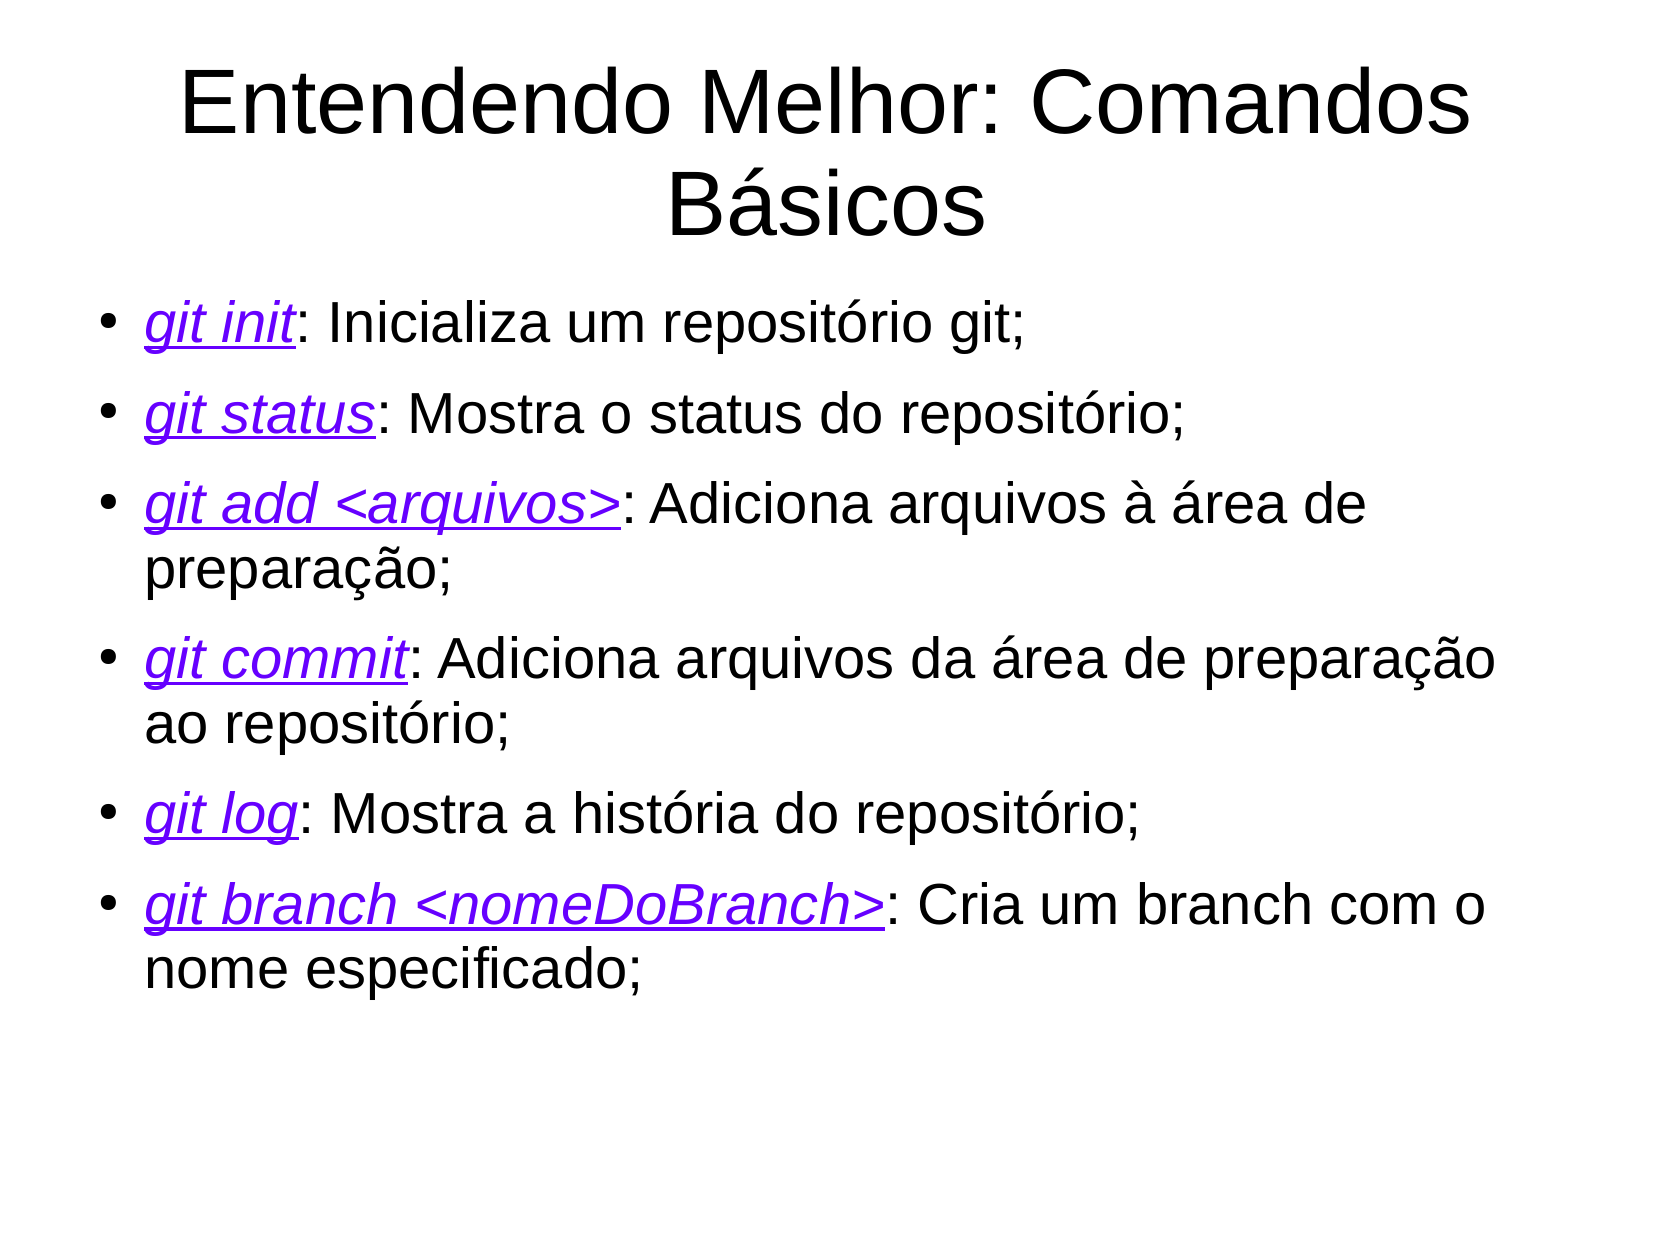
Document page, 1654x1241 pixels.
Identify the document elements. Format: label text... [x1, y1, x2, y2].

title Entendendo Melhor: Comandos Básicos [82, 49, 1571, 257]
list git init: Inicializa um repositório git; git status: Mostra o status do repositório; git add <arquivos>: Adiciona arquivos à área de preparação; git commit: Adiciona arquivos da área de preparação ao repositório; git log: Mostra a história do repositório; git branch <nomeDoBranch>: Cria um branch com o nome especificado; [82, 290, 1571, 1010]
